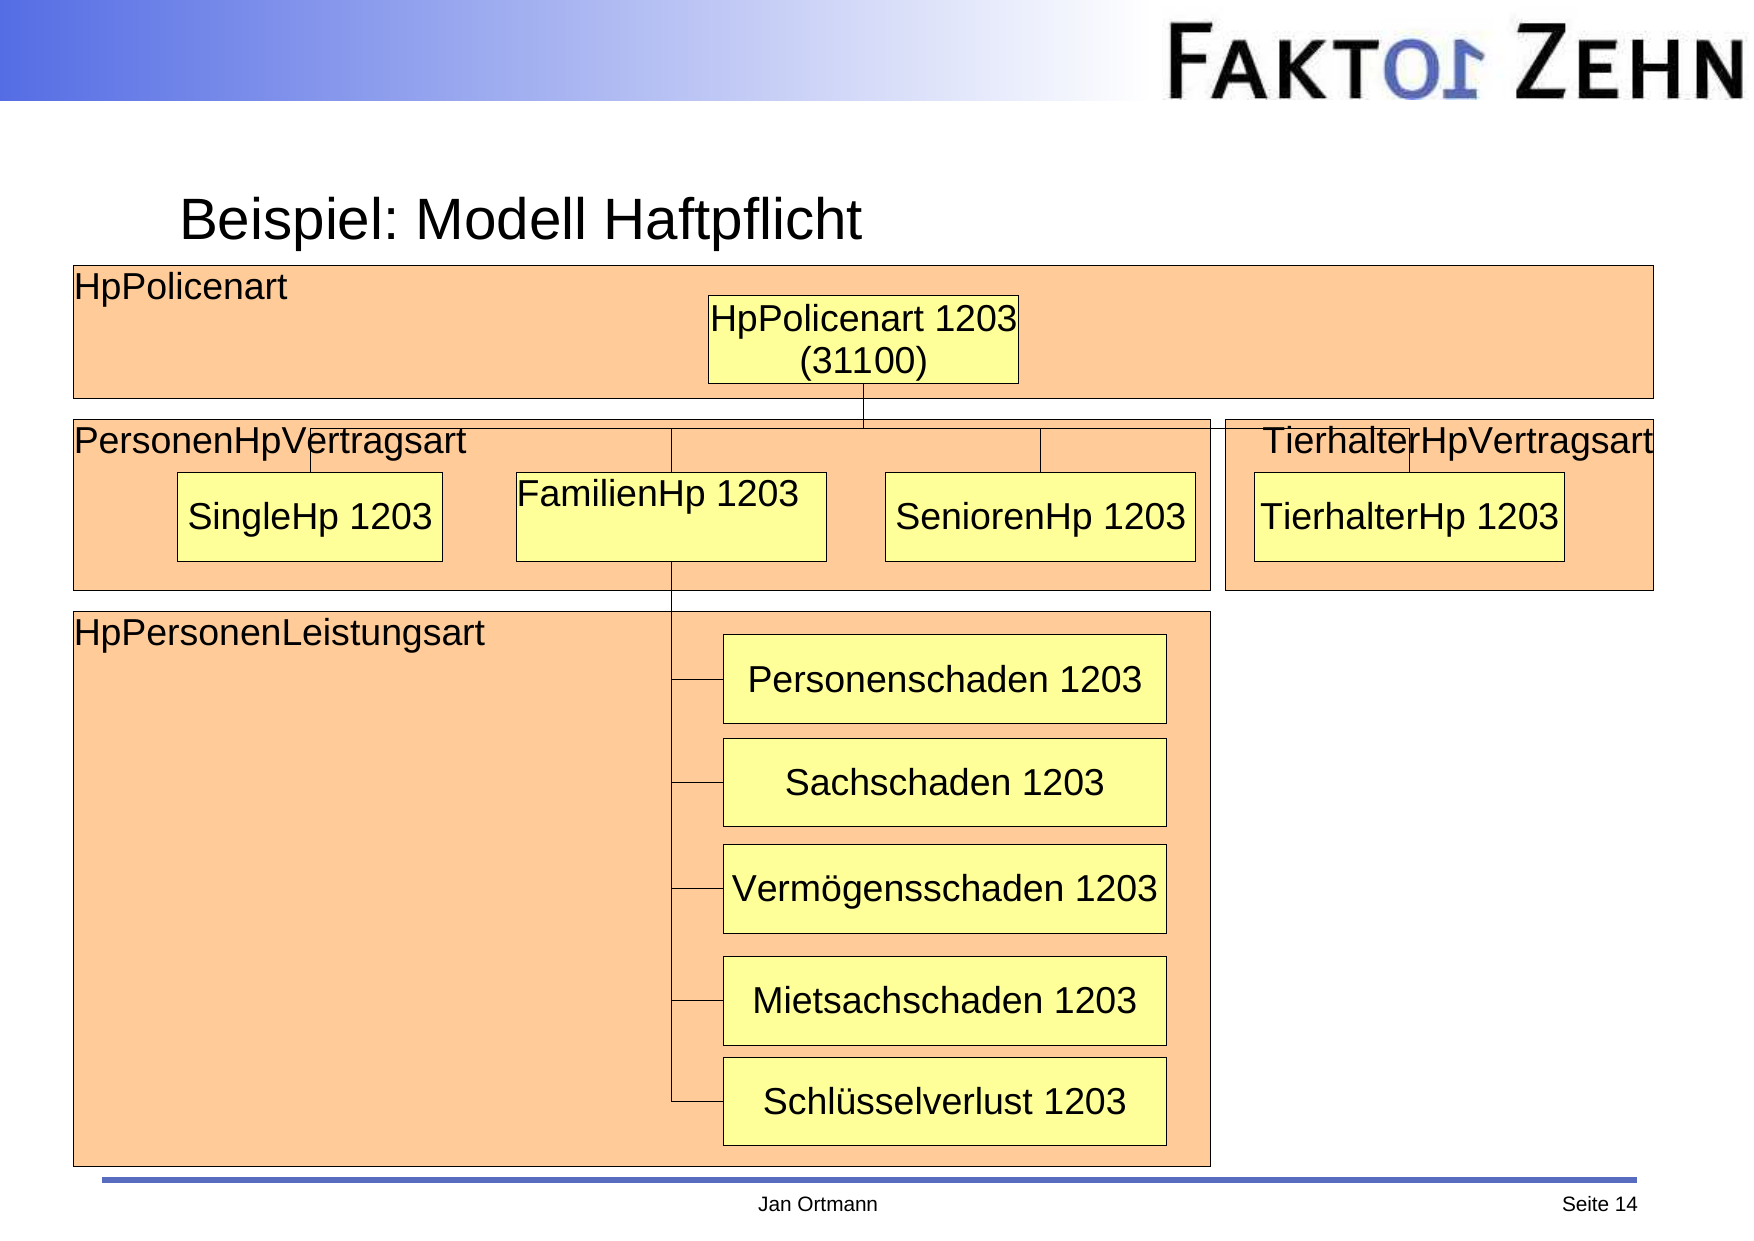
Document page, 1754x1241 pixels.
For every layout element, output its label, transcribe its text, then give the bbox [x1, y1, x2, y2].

text_box PersonenHpVertragsart [672, 429, 1211, 591]
text_box PersonenHpVertragsart [864, 419, 1211, 428]
text_box TierhalterHp 1203 [1254, 472, 1565, 562]
title Beispiel: Modell Haftpflicht [179, 142, 1576, 296]
picture [1162, 7, 1752, 100]
text_box Schlüsselverlust 1203 [723, 1057, 1167, 1146]
text_box Personenschaden 1203 [723, 634, 1167, 724]
text_box TierhalterHpVertragsart [1225, 419, 1654, 591]
text_box SeniorenHp 1203 [885, 472, 1196, 562]
text_box SingleHp 1203 [177, 472, 443, 562]
text_box PersonenHpVertragsart [73, 419, 863, 591]
text_box Vermögensschaden 1203 [723, 844, 1167, 934]
text_box Sachschaden 1203 [723, 738, 1167, 827]
text_box HpPolicenart [73, 265, 863, 399]
text_box Mietsachschaden 1203 [723, 956, 1167, 1046]
text_box FamilienHp 1203 [516, 472, 827, 562]
text_box HpPersonenLeistungsart [73, 611, 1211, 1167]
text_box HpPolicenart [864, 265, 1654, 399]
text_box HpPolicenart 1203 (31100) [708, 295, 1019, 384]
